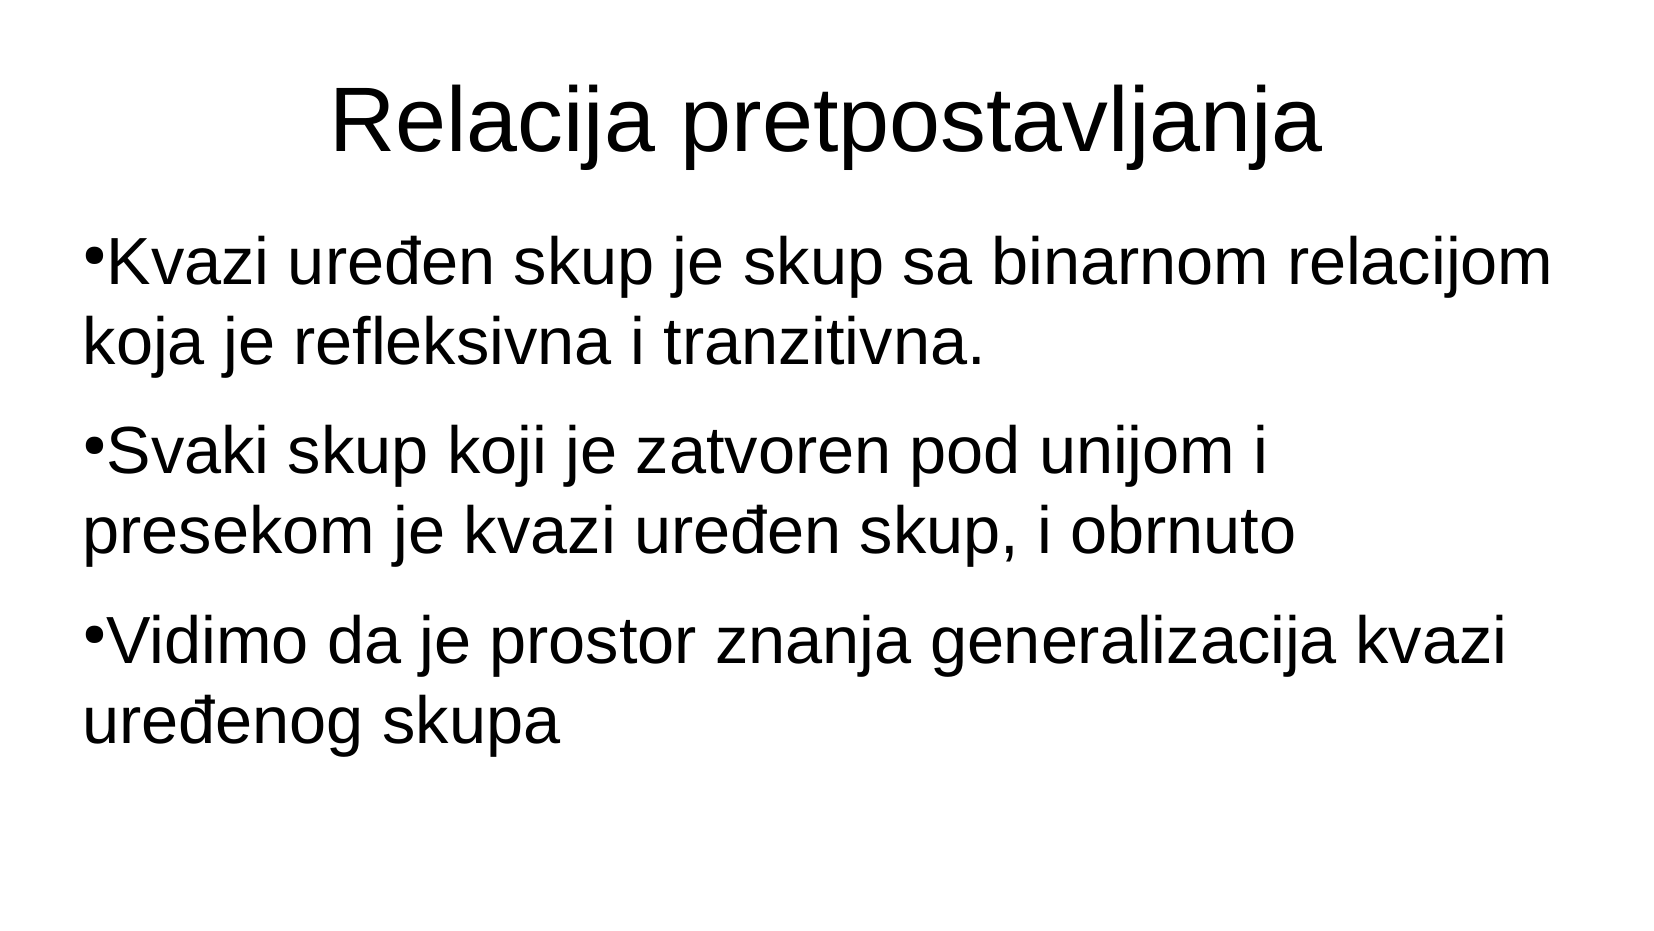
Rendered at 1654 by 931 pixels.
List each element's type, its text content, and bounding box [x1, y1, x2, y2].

list Kvazi uređen skup je skup sa binarnom relacijom koja je refleksivna i tranzitivna. Svaki skup koji je zatvoren pod unijom i presekom je kvazi uređen skup, i obrnuto Vidimo da je prostor znanja generalizacija kvazi uređenog skupa [82, 217, 1571, 758]
title Relacija pretpostavljanja [82, 37, 1571, 193]
